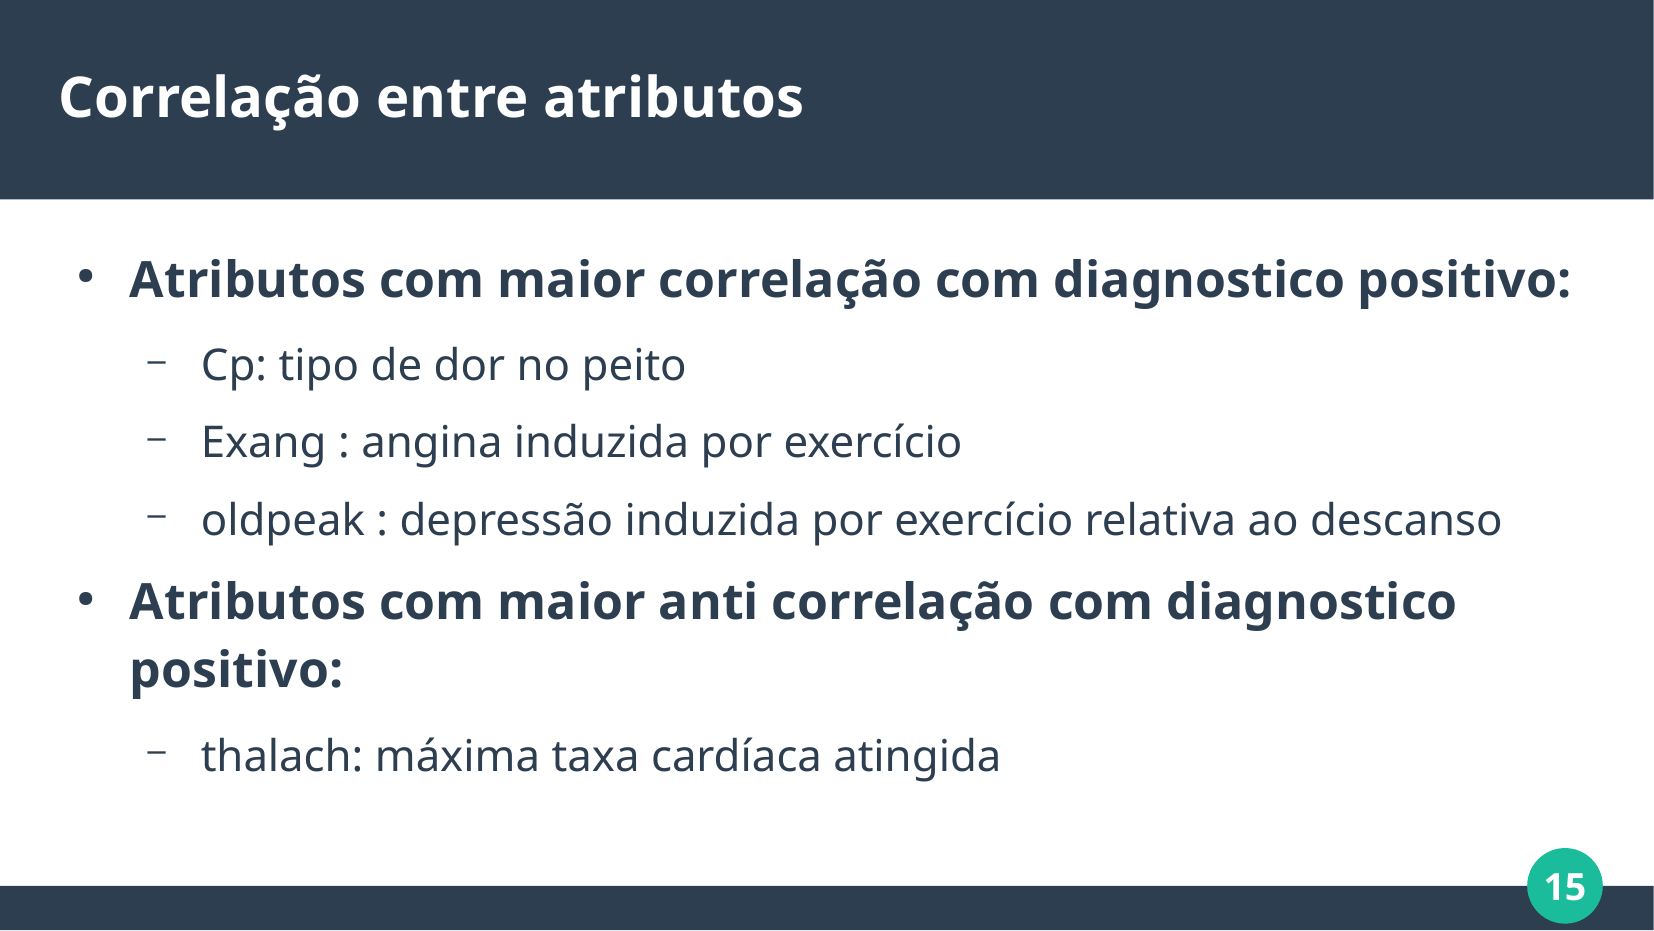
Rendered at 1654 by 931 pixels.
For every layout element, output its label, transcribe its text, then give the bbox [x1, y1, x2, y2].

title Correlação entre atributos [59, 37, 1595, 155]
list Atributos com maior correlação com diagnostico positivo: Cp: tipo de dor no peito Exang : angina induzida por exercício oldpeak : depressão induzida por exercício relativa ao descanso Atributos com maior anti correlação com diagnostico positivo: thalach: máxima taxa cardíaca atingida [59, 243, 1595, 864]
